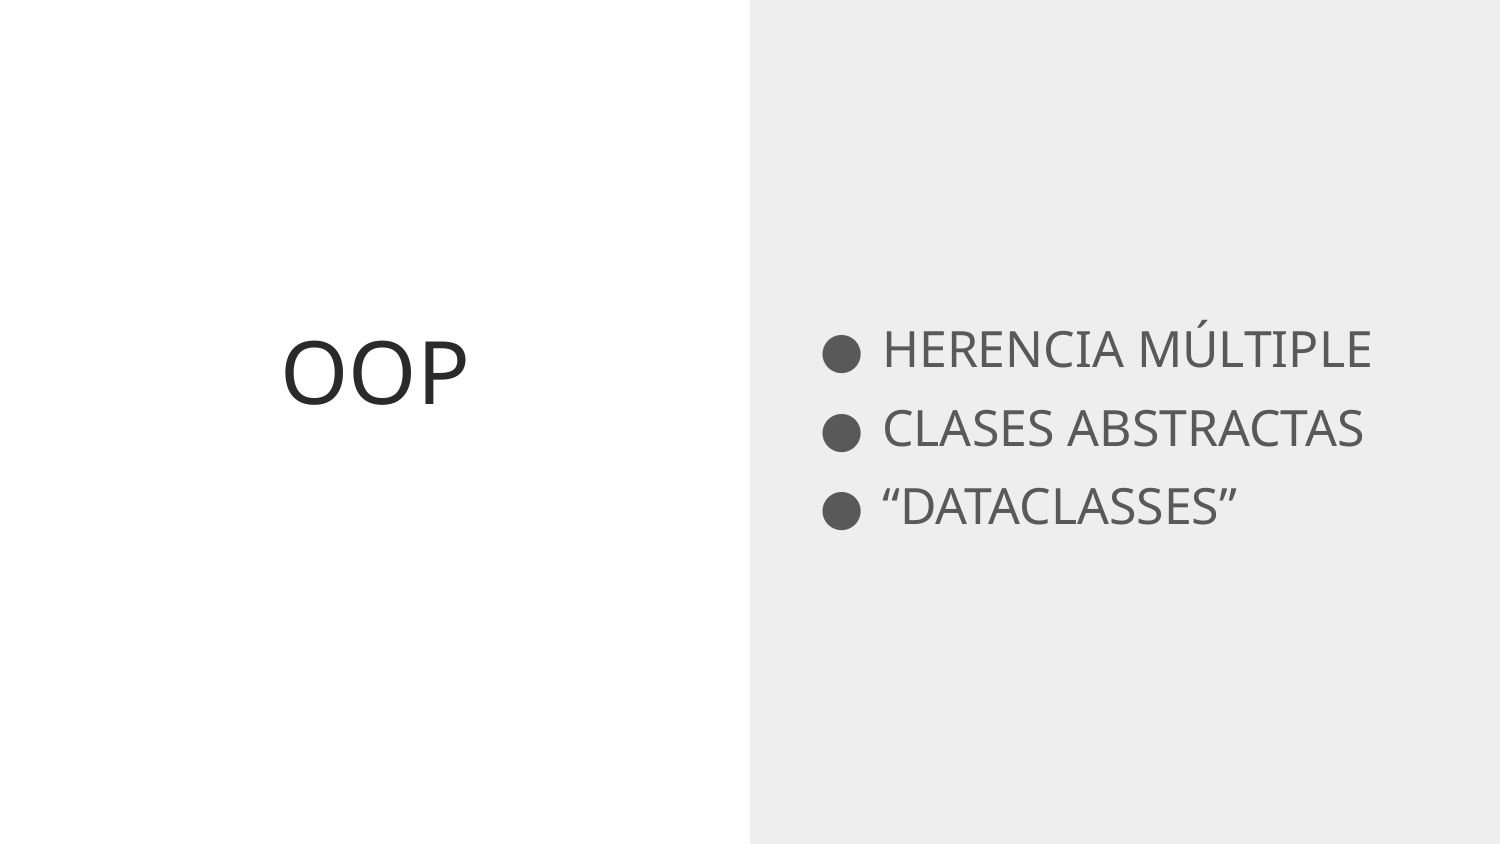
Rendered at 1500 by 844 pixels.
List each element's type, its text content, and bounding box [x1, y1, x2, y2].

list HERENCIA MÚLTIPLE CLASES ABSTRACTAS “DATACLASSES” [792, 118, 1474, 725]
title OOP [43, 202, 708, 446]
